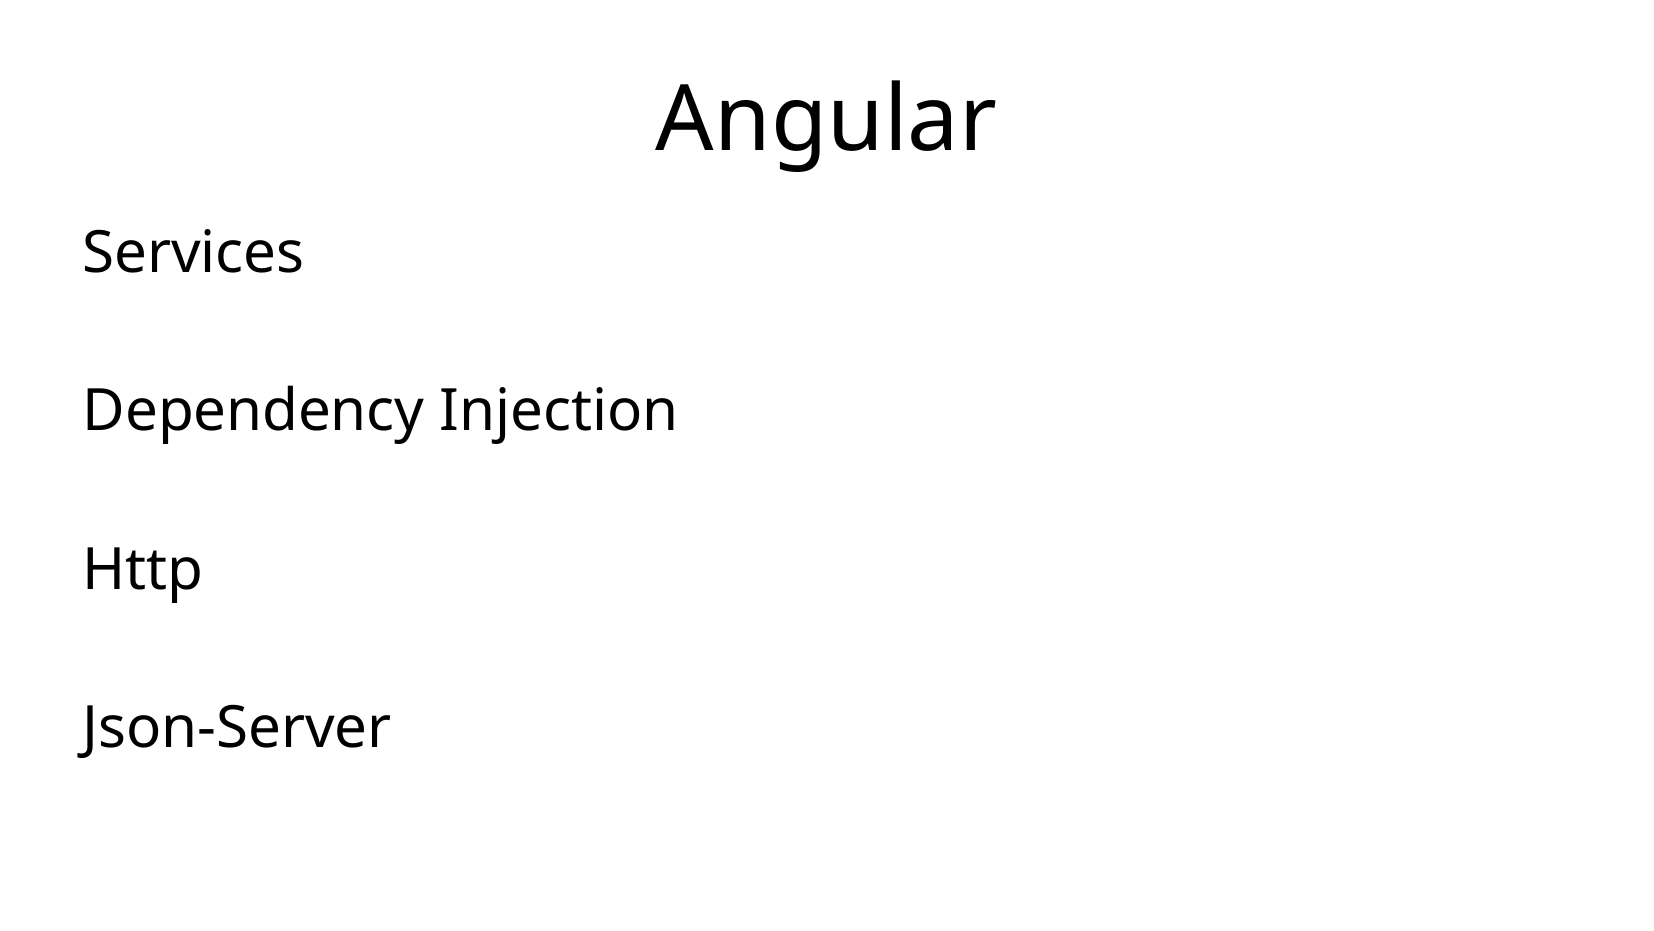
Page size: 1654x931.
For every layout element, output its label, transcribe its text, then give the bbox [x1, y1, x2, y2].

subtitle Services Dependency Injection Http Json-Server [82, 217, 1571, 758]
title Angular [82, 37, 1571, 193]
